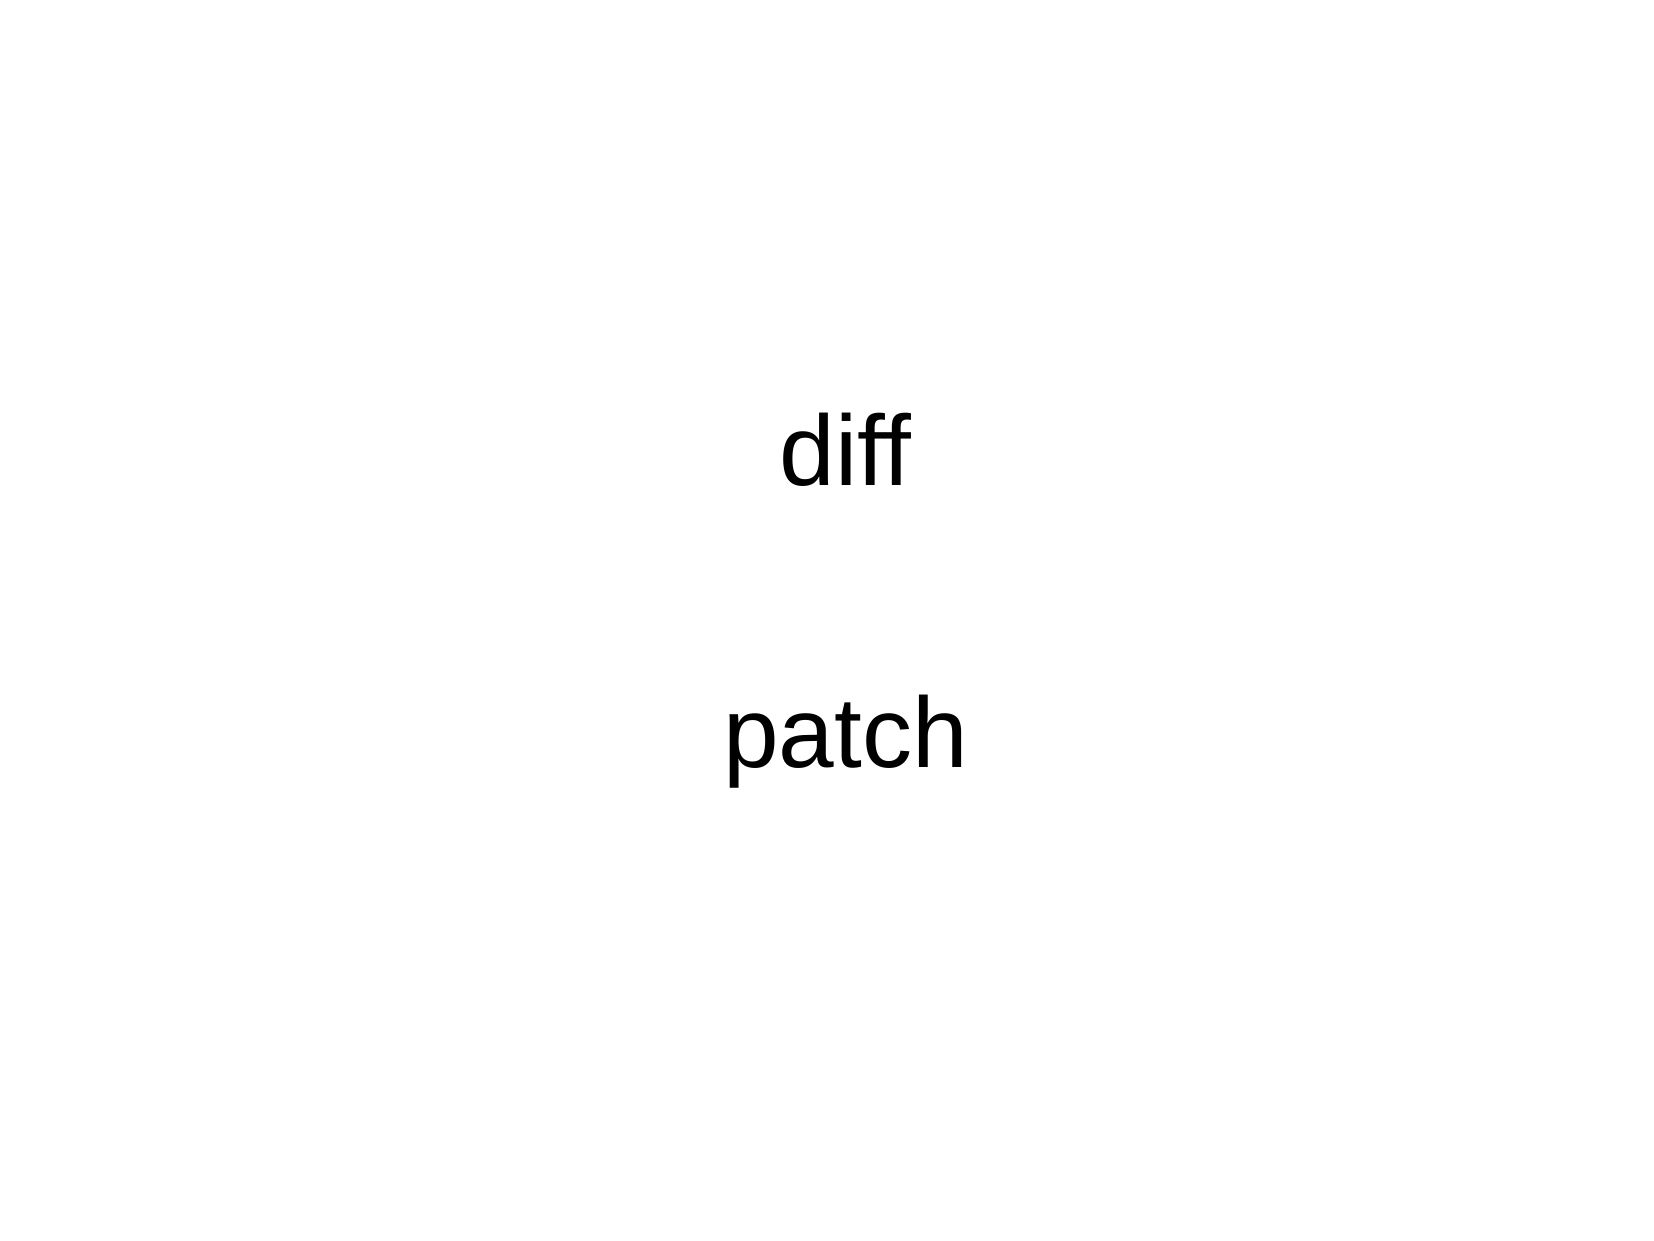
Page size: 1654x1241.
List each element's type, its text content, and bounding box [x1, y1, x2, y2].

list diff patch [82, 290, 1538, 1010]
